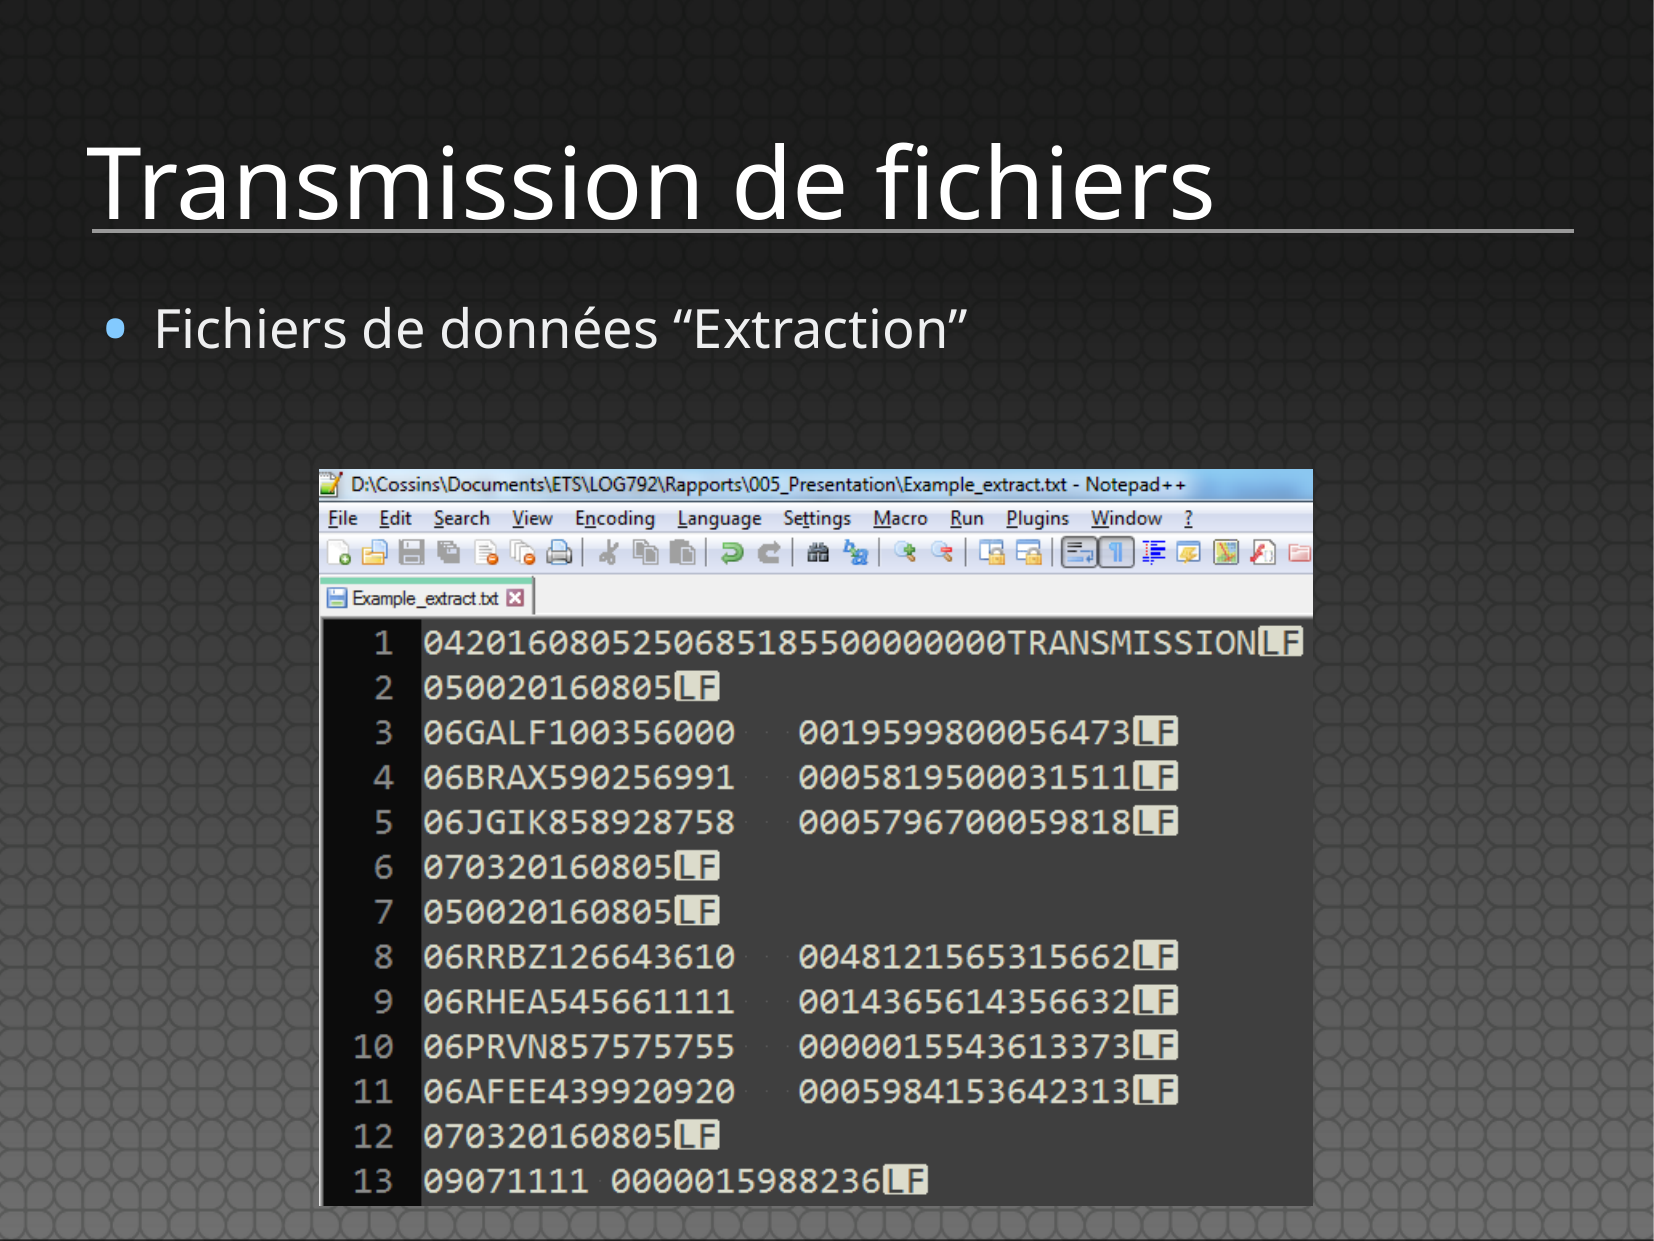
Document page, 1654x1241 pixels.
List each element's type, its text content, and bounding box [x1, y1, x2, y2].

list Fichiers de données “Extraction” [82, 290, 1571, 531]
picture [0, 0, 1654, 1241]
title Transmission de fichiers [86, 112, 1576, 249]
